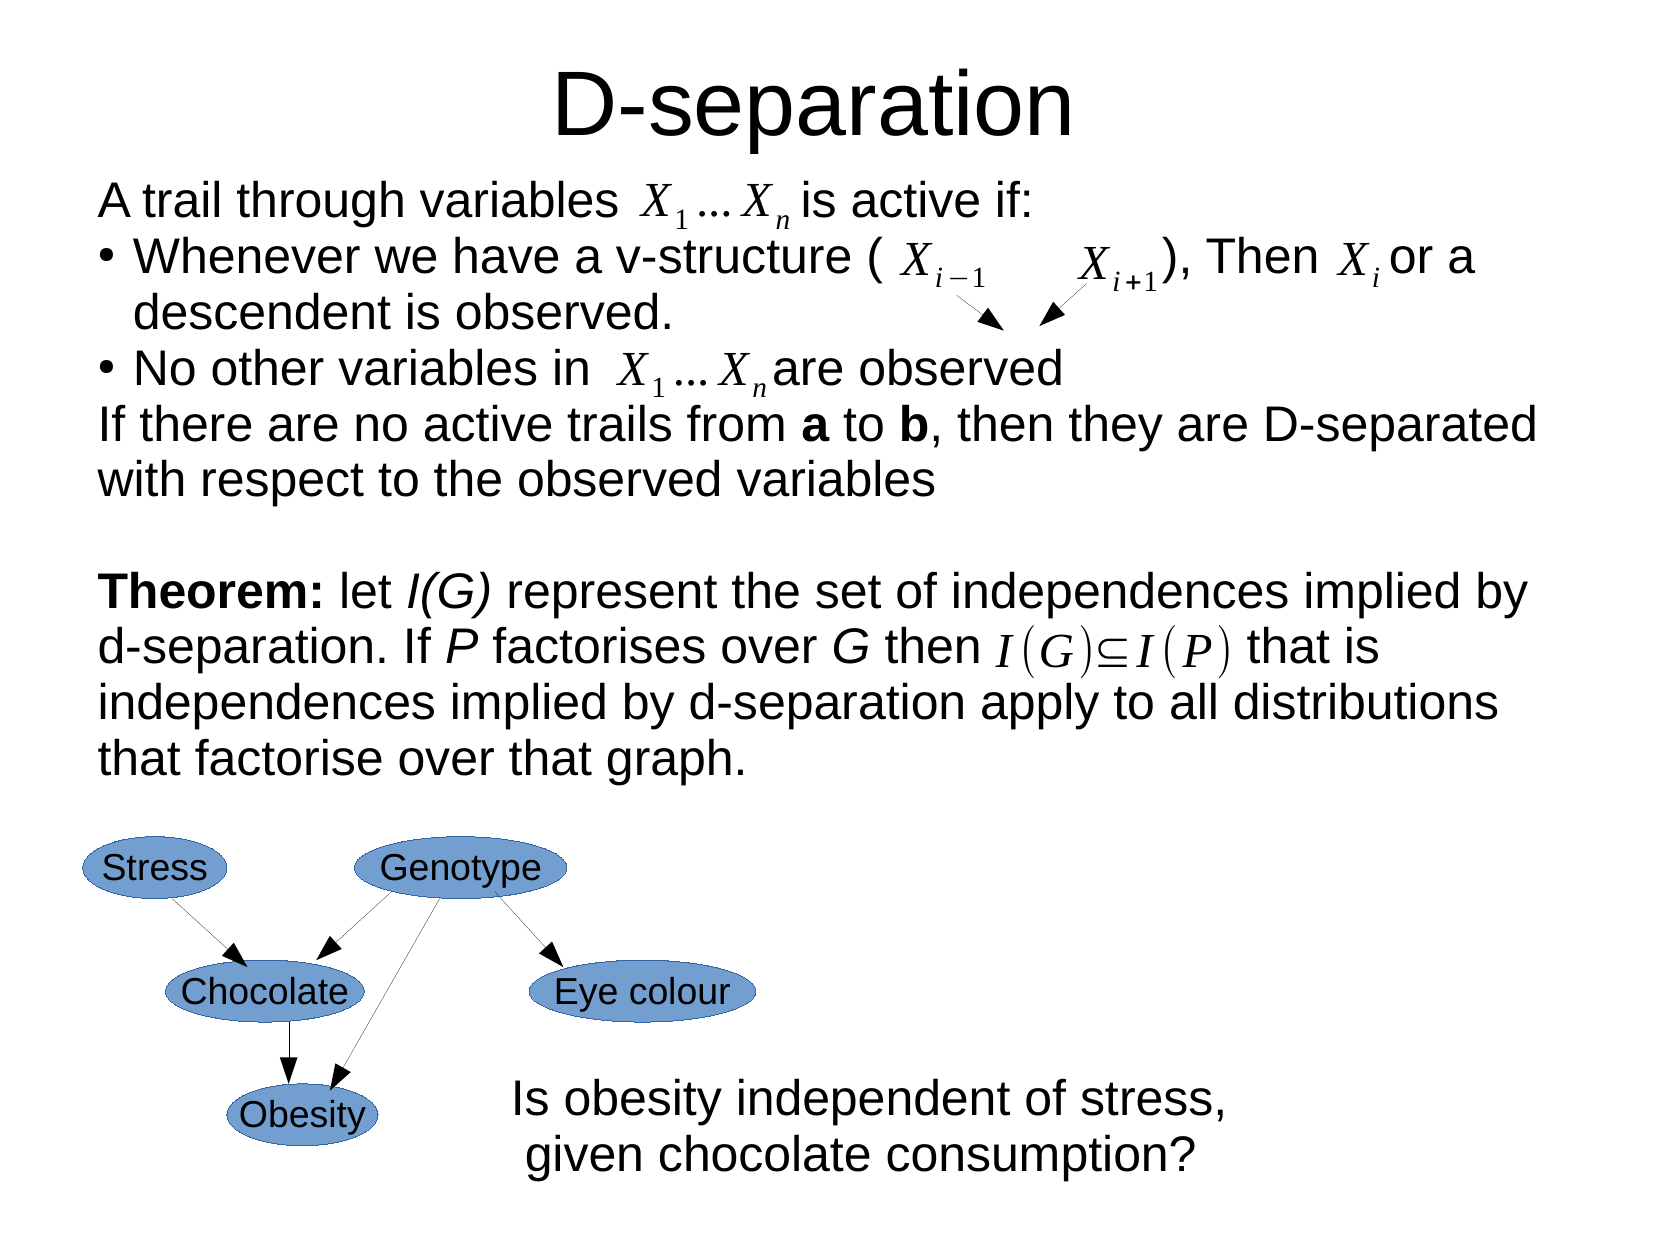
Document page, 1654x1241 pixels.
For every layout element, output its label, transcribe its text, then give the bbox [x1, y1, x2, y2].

text_box Is obesity independent of stress, given chocolate consumption? [496, 1062, 1654, 1191]
chart [625, 174, 804, 237]
text_box Stress [82, 856, 227, 899]
chart [885, 232, 997, 296]
chart [980, 621, 1246, 681]
chart [1063, 236, 1170, 299]
text_box Genotype [354, 856, 567, 899]
text_box A trail through variables is active if: Whenever we have a v-structure ( ), Then or a descendent is observed. No other variables in are observed If there are no active trails from a to b, then they are D-separated with respect to the observed variables Theorem: let I(G) represent the set of independences implied by d-separation. If P factorises over G then that is independences implied by d-separation apply to all distributions that factorise over that graph. [82, 165, 1560, 856]
text_box Eye colour [529, 960, 756, 1023]
chart [602, 342, 781, 405]
chart [1322, 232, 1394, 296]
text_box Obesity [226, 1083, 379, 1146]
title D-separation [82, 0, 1571, 208]
text_box Chocolate [165, 960, 365, 1023]
